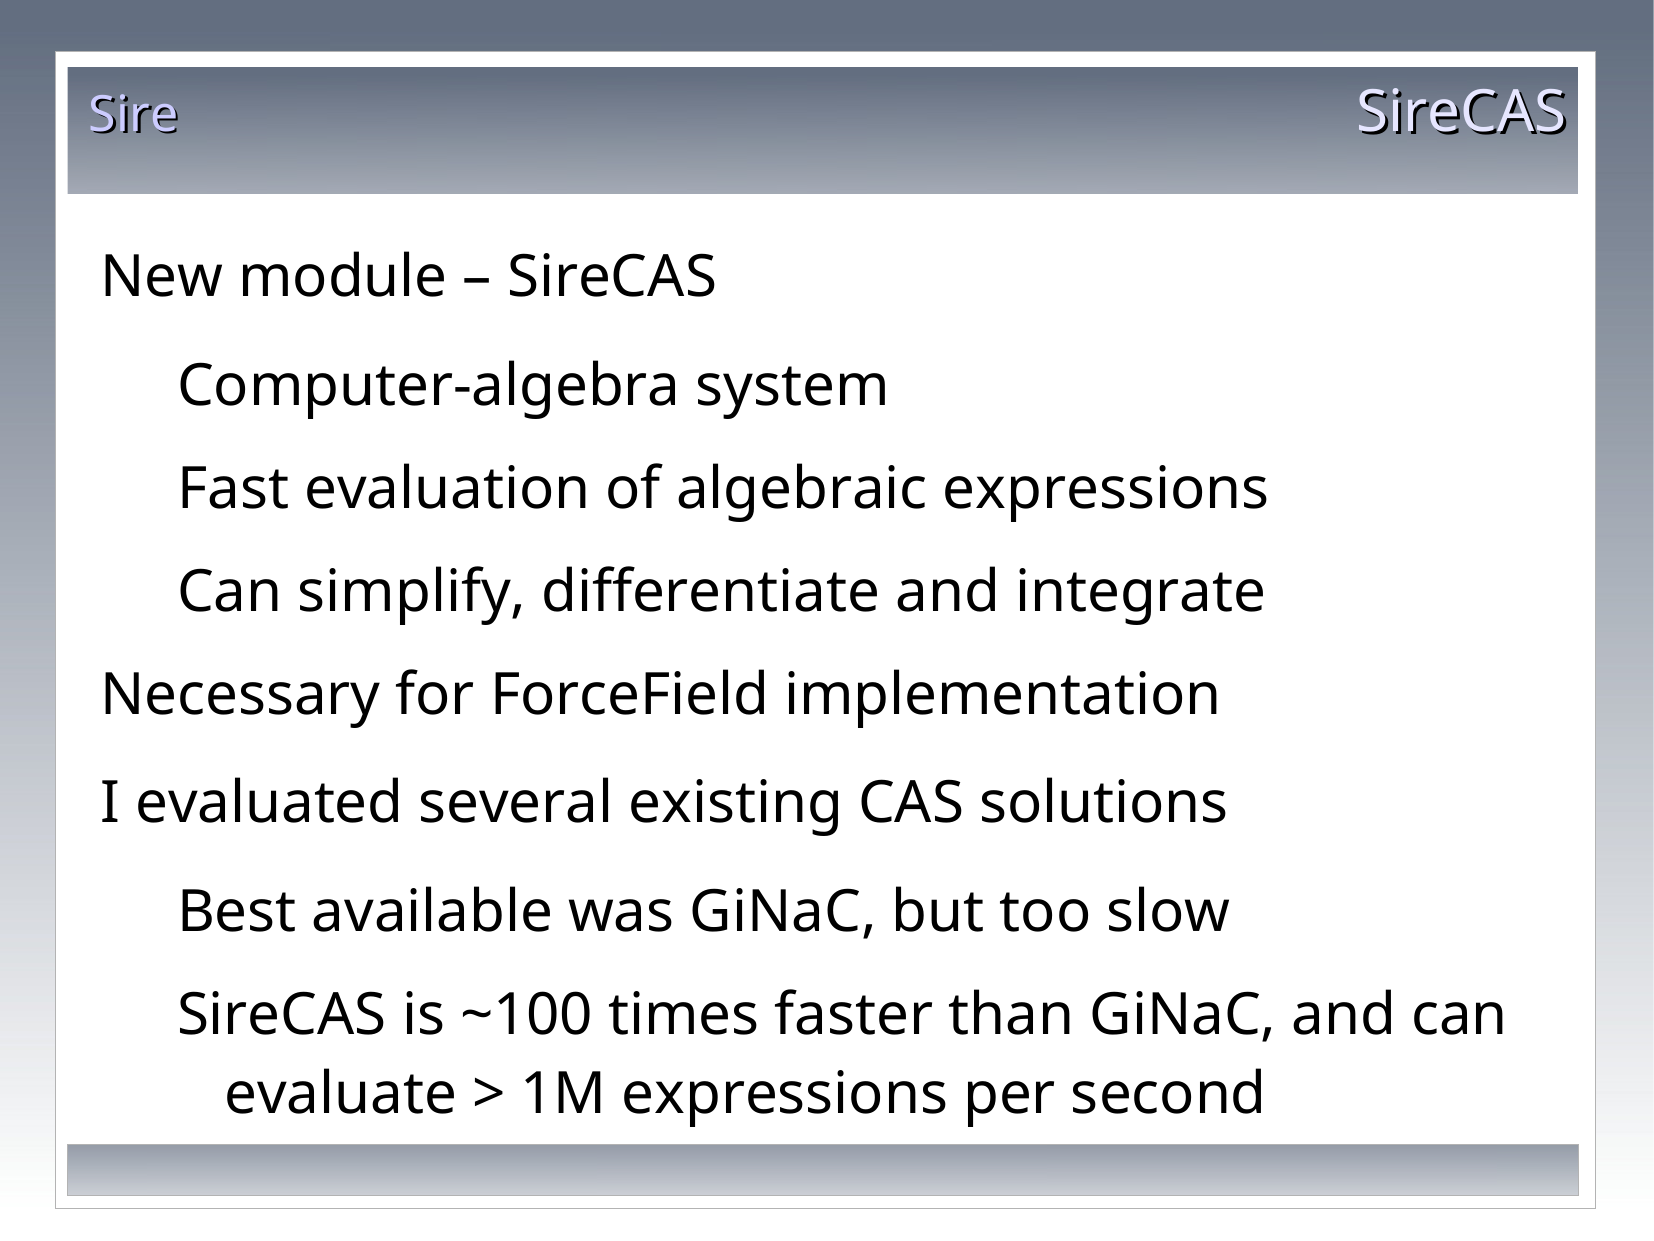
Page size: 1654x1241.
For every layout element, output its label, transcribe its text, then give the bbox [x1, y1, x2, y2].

list New module – SireCAS Computer-algebra system Fast evaluation of algebraic expressions Can simplify, differentiate and integrate Necessary for ForceField implementation I evaluated several existing CAS solutions Best available was GiNaC, but too slow SireCAS is ~100 times faster than GiNaC, and can evaluate > 1M expressions per second [82, 234, 1571, 1126]
title SireCAS [567, 68, 1567, 196]
picture [0, 0, 1654, 1241]
